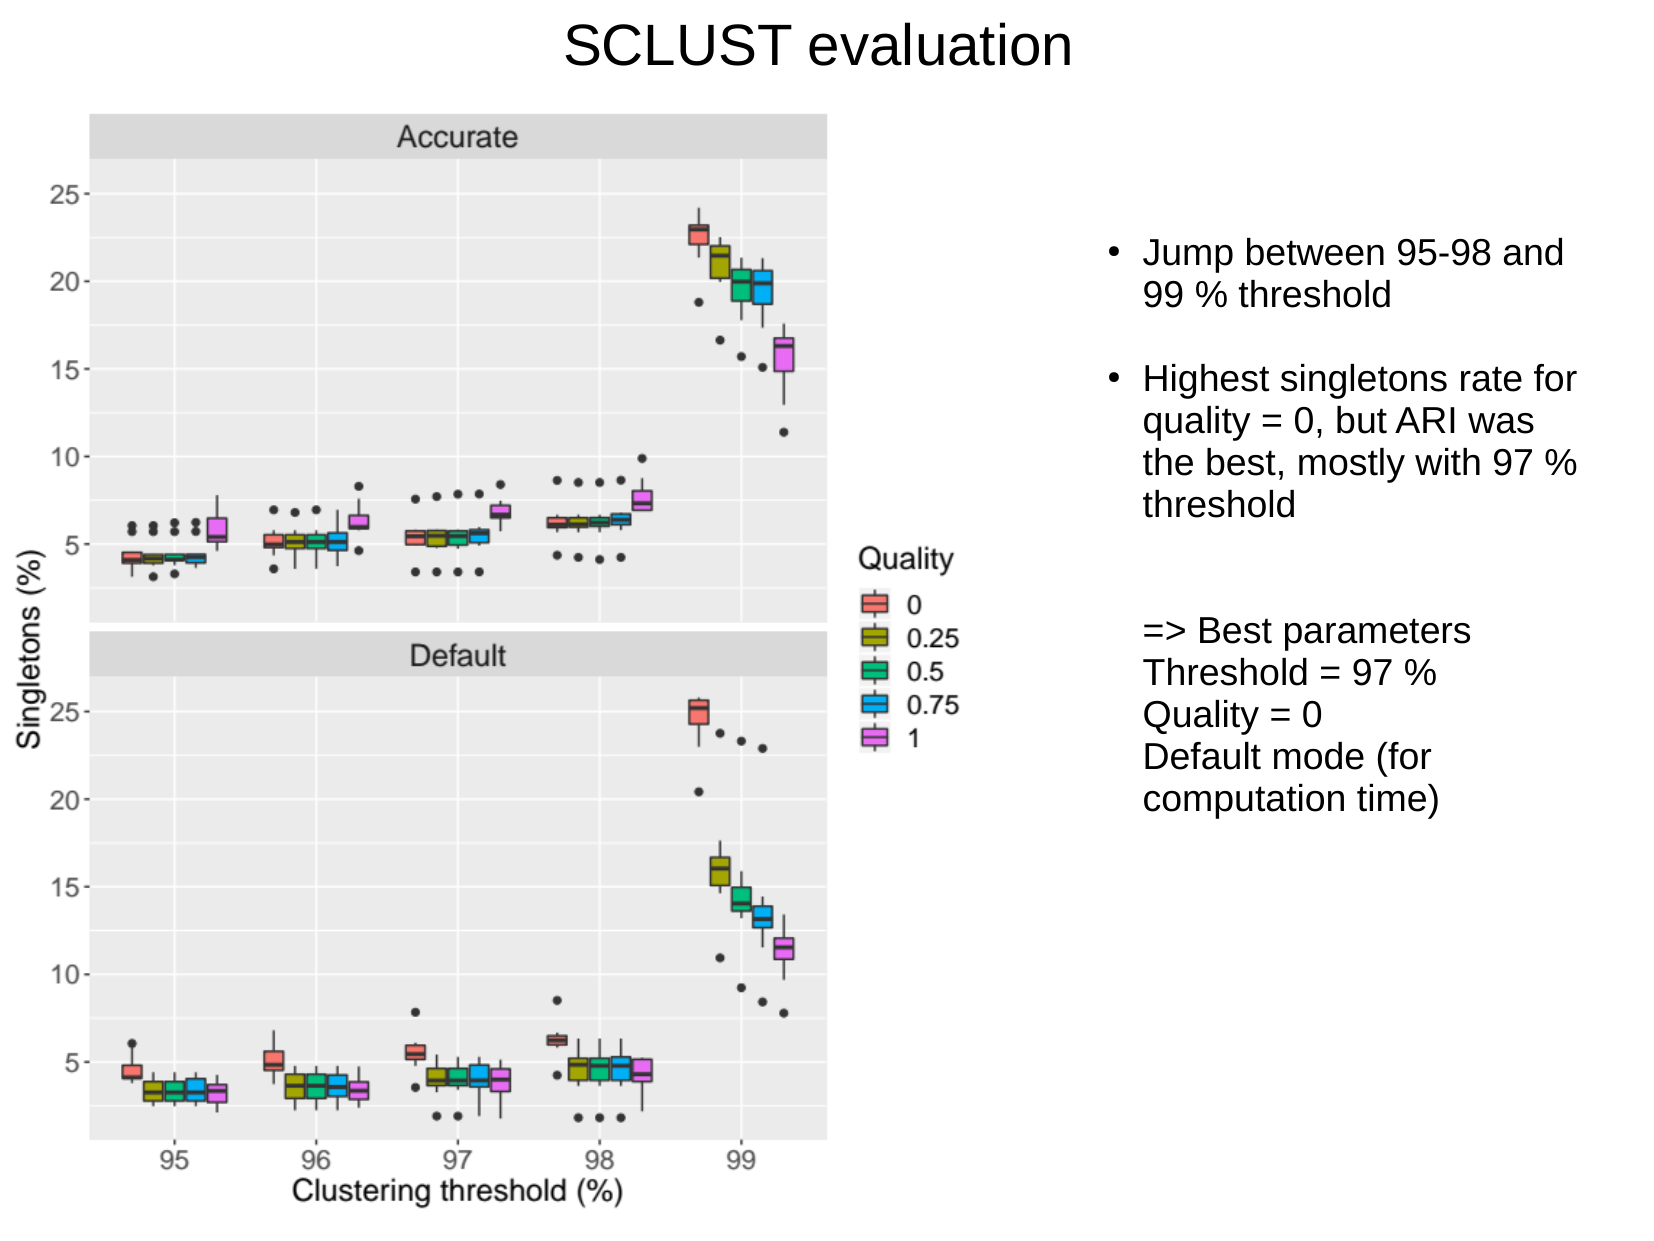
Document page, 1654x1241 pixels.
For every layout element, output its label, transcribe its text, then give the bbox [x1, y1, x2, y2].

text_box SCLUST evaluation [0, 4, 1654, 85]
text_box Jump between 95-98 and 99 % threshold Highest singletons rate for quality = 0, but ARI was the best, mostly with 97 % threshold => Best parameters Threshold = 97 % Quality = 0 Default mode (for computation time) [1092, 224, 1595, 828]
picture [7, 104, 981, 1217]
